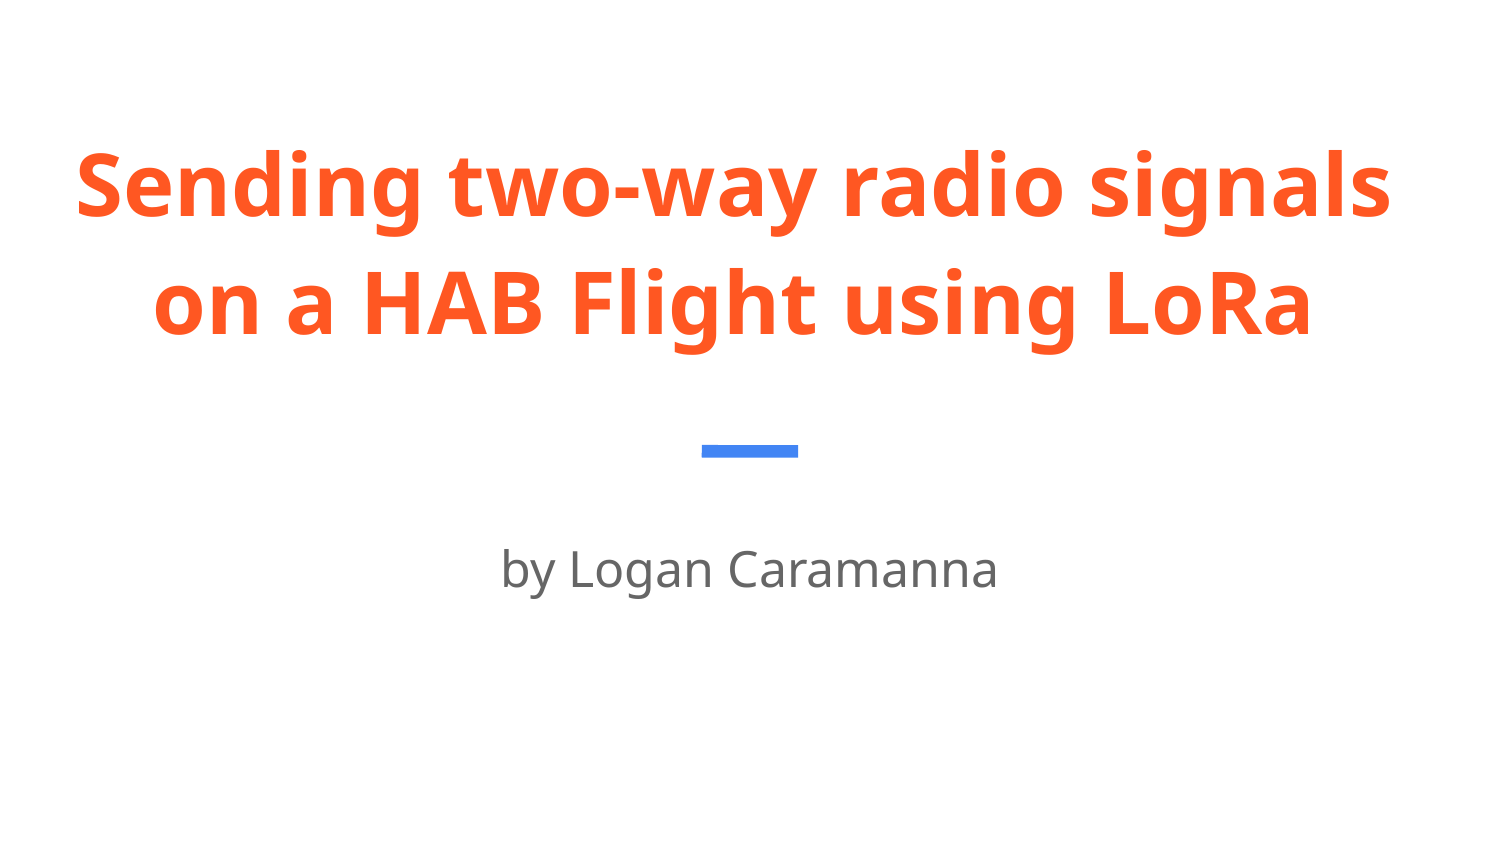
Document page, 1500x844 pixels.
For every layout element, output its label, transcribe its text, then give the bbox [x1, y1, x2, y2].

subtitle by Logan Caramanna [51, 519, 1449, 640]
title Sending two-way radio signals on a HAB Flight using LoRa [46, 102, 1445, 376]
